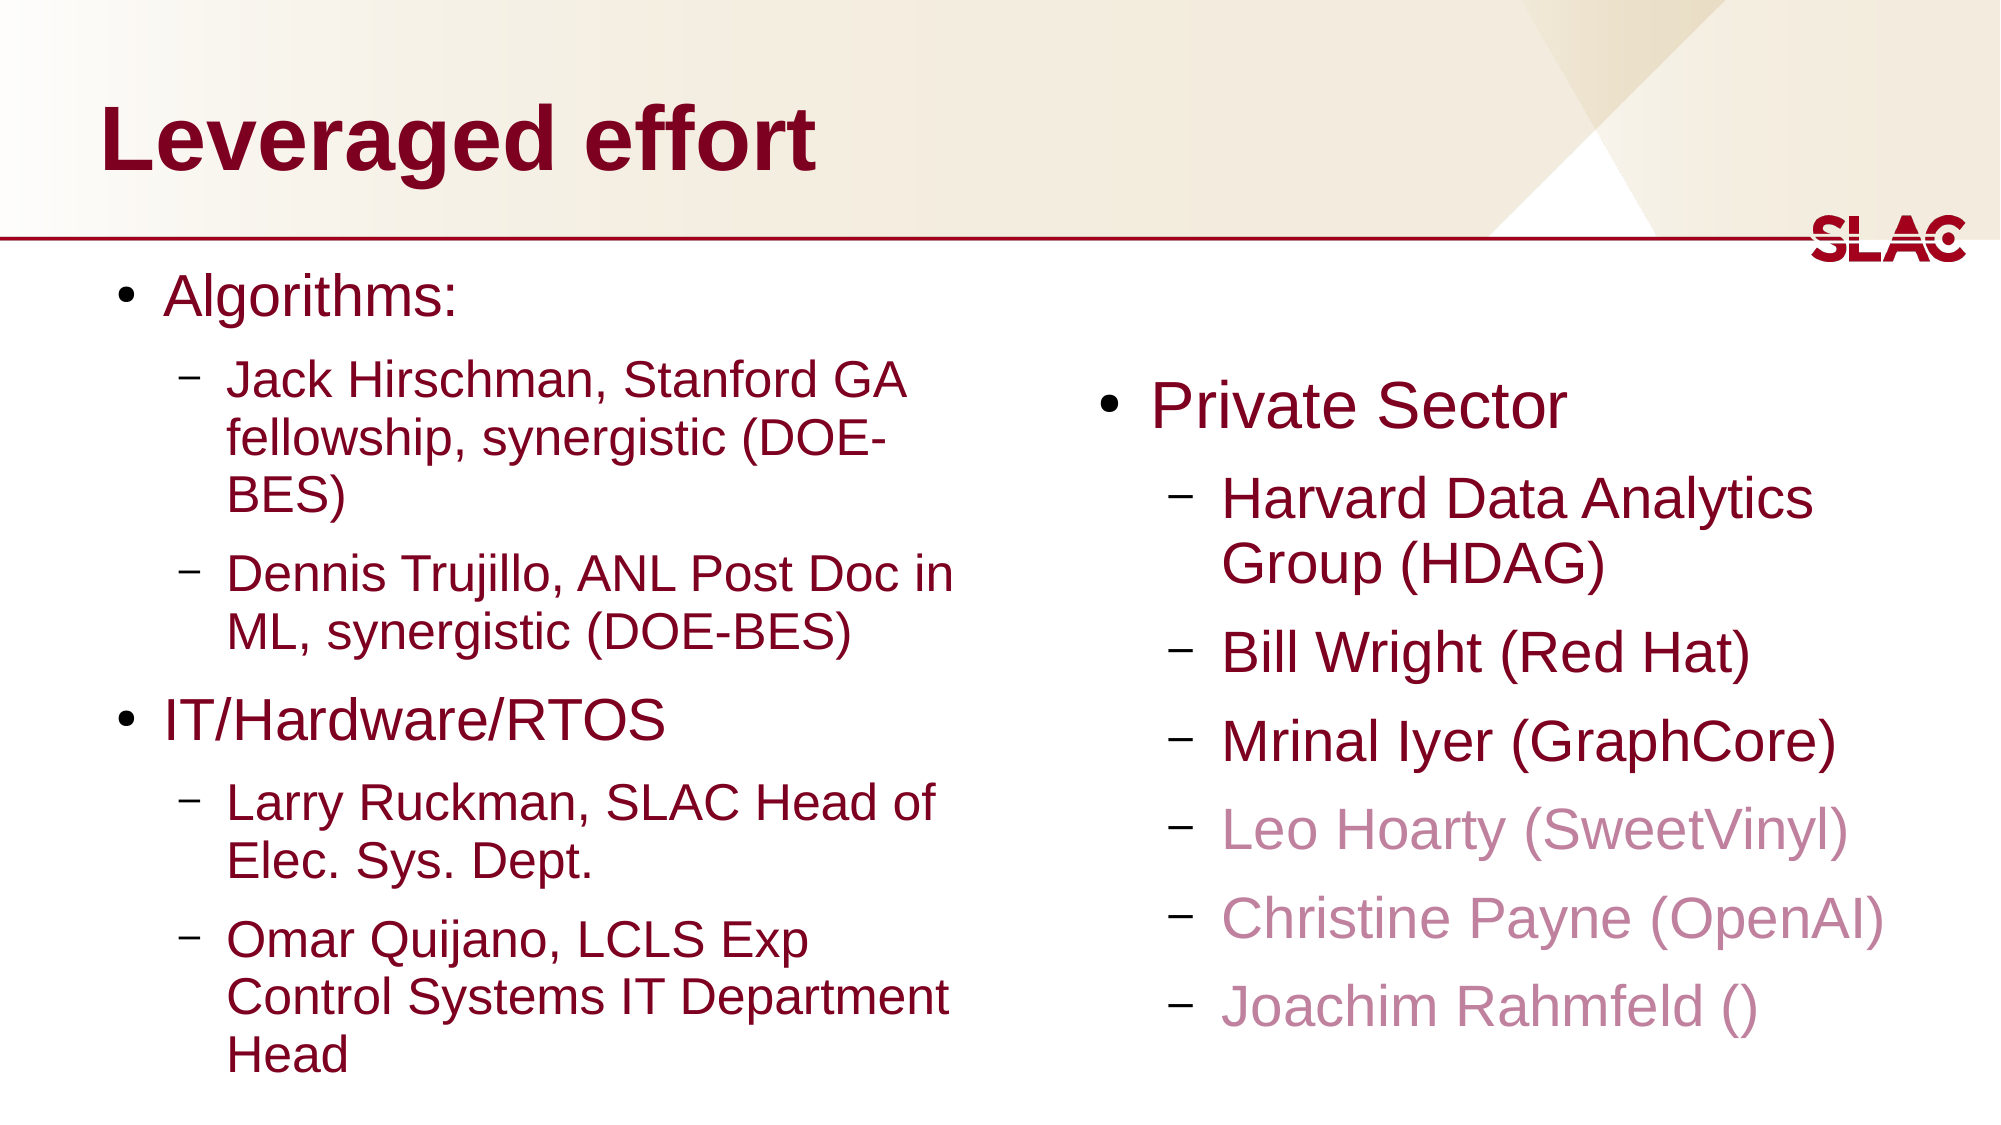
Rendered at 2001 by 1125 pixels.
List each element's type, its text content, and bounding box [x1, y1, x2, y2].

list Private Sector Harvard Data Analytics Group (HDAG) Bill Wright (Red Hat) Mrinal Iyer (GraphCore) Leo Hoarty (SweetVinyl) Christine Payne (OpenAI) Joachim Rahmfeld () [1080, 263, 1956, 1096]
list Algorithms: Jack Hirschman, Stanford GA fellowship, synergistic (DOE-BES) Dennis Trujillo, ANL Post Doc in ML, synergistic (DOE-BES) IT/Hardware/RTOS Larry Ruckman, SLAC Head of Elec. Sys. Dept. Omar Quijano, LCLS Exp Control Systems IT Department Head [99, 263, 976, 1096]
picture [0, 0, 2001, 262]
title Leveraged effort [99, 44, 1900, 233]
